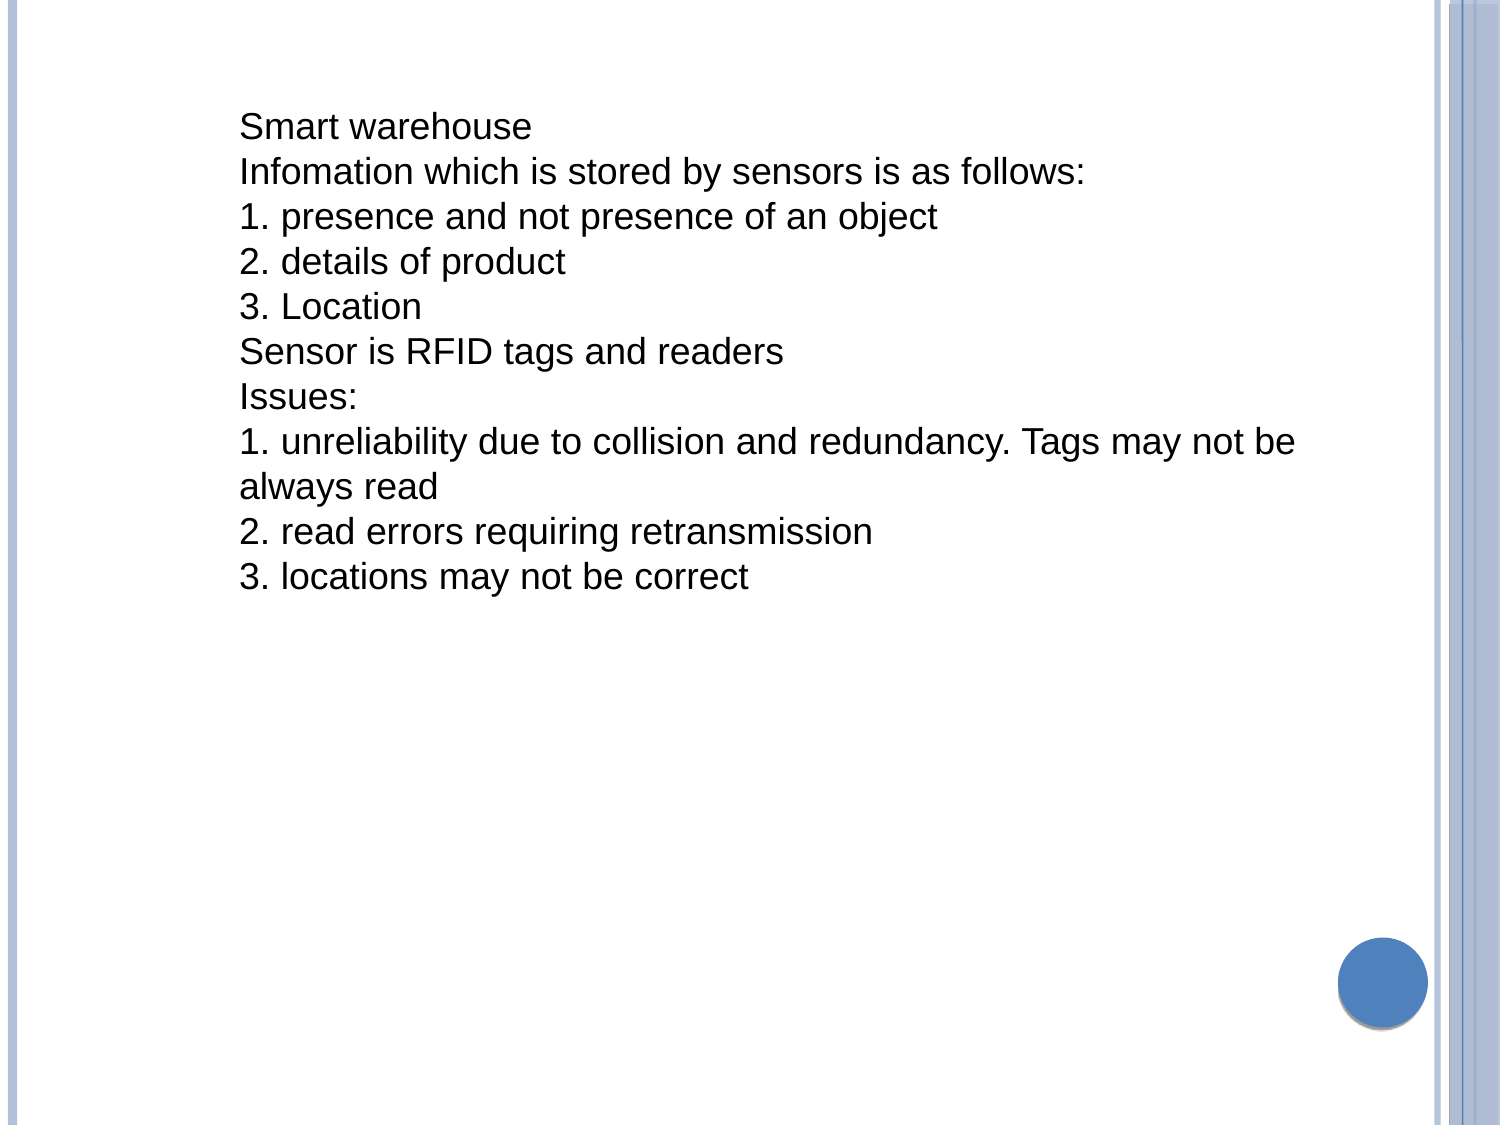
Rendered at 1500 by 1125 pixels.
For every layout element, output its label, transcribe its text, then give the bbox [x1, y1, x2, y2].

text_box Smart warehouse Infomation which is stored by sensors is as follows: 1. presence and not presence of an object 2. details of product 3. Location Sensor is RFID tags and readers Issues: 1. unreliability due to collision and redundancy. Tags may not be always read 2. read errors requiring retransmission 3. locations may not be correct [224, 94, 1370, 698]
